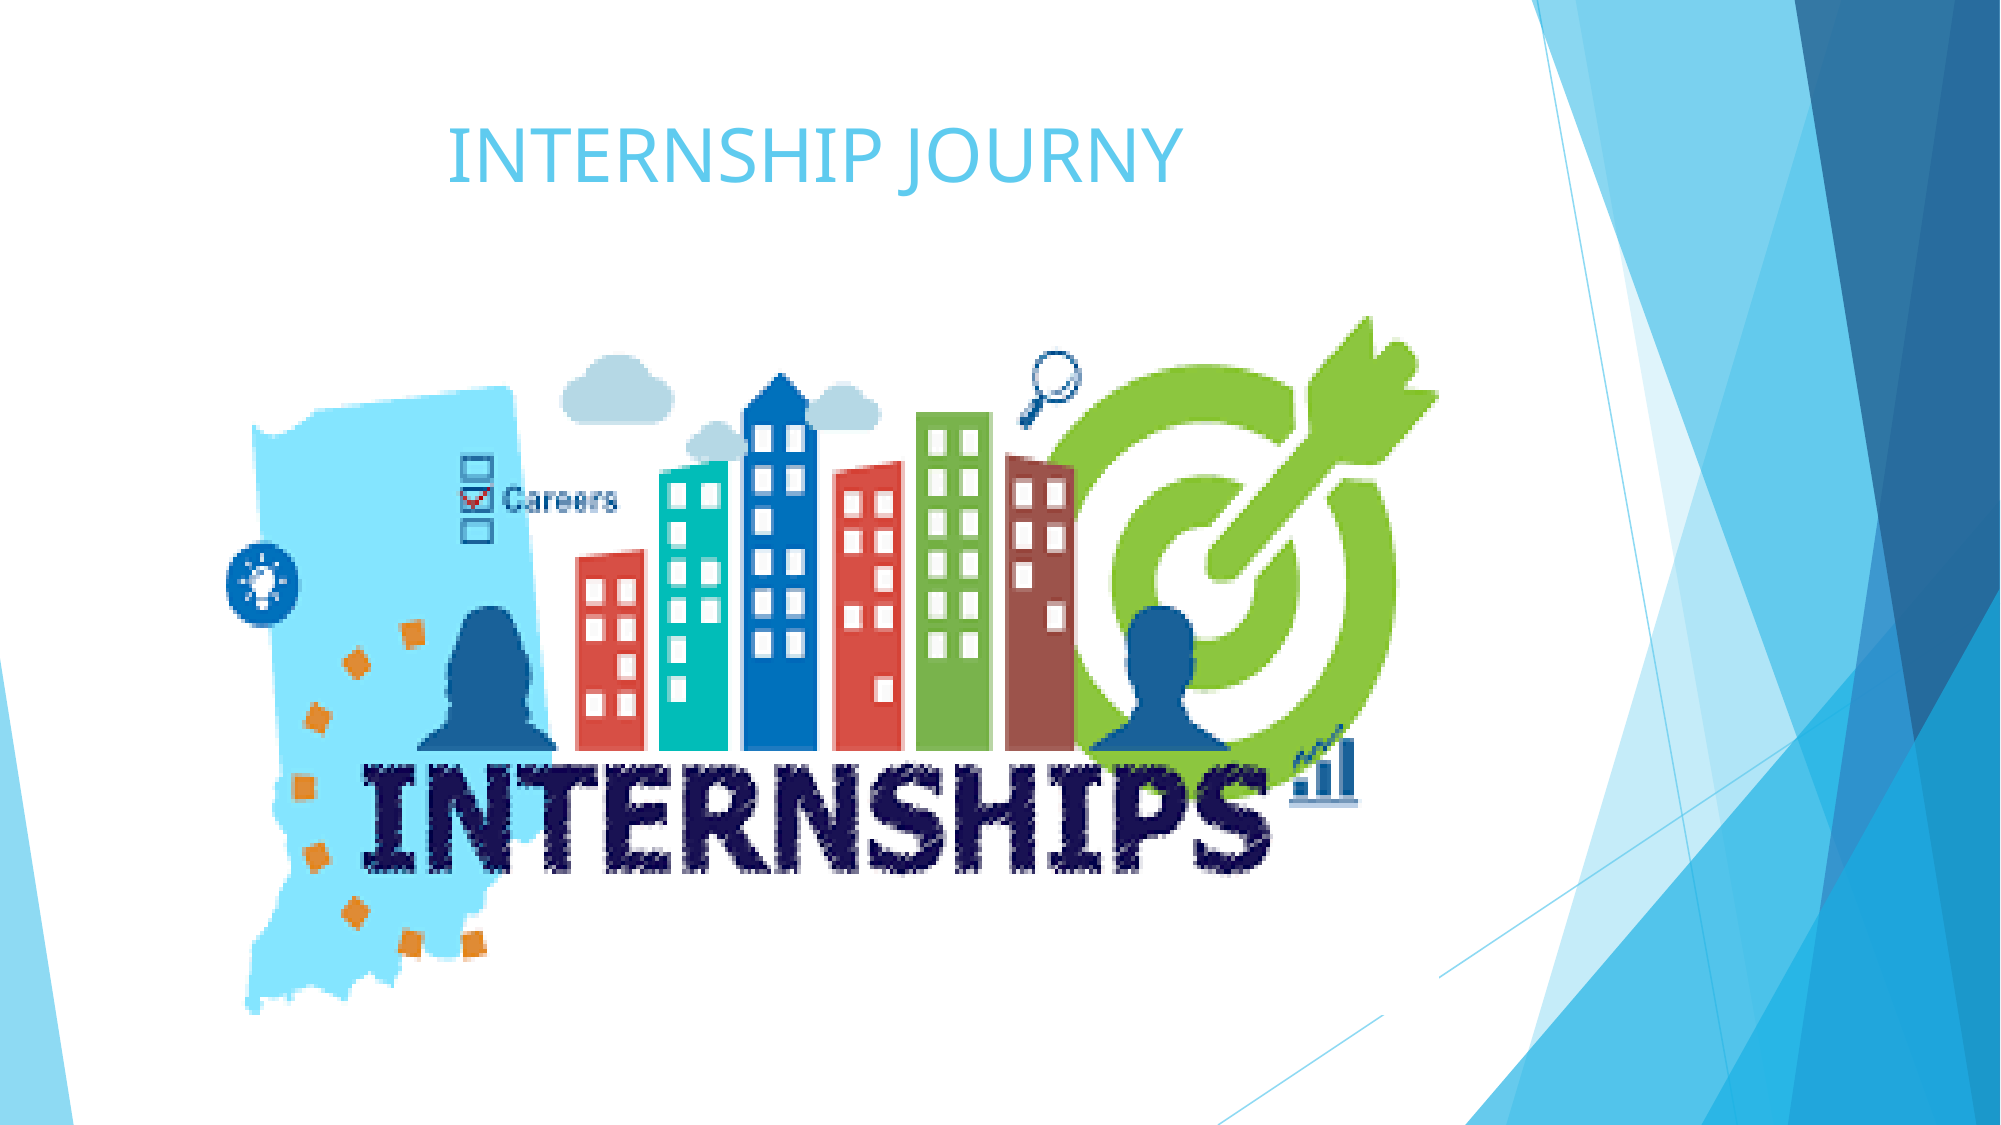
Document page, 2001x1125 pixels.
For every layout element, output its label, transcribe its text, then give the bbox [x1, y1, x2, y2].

picture [226, 316, 1439, 1015]
title INTERNSHIP JOURNY [111, 99, 1522, 317]
